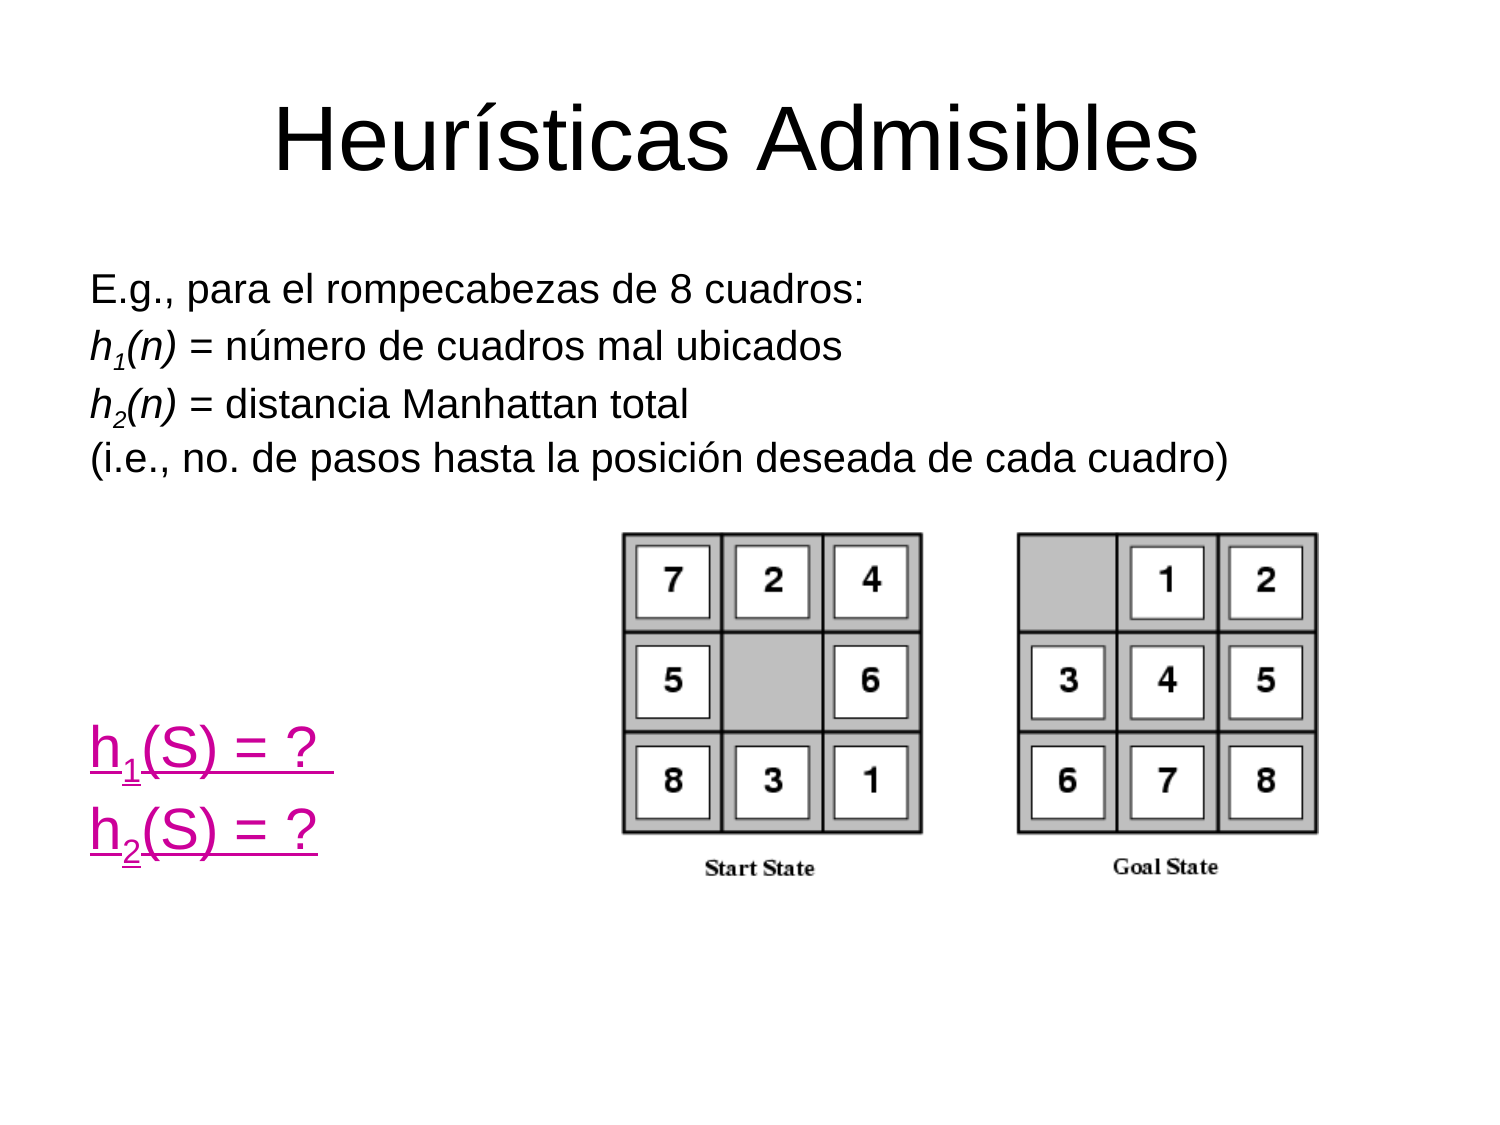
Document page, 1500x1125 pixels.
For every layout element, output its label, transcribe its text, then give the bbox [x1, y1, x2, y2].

title Heurísticas Admisibles [75, 45, 1426, 233]
picture [620, 531, 1319, 887]
list E.g., para el rompecabezas de 8 cuadros: h1(n) = número de cuadros mal ubicados h2(n) = distancia Manhattan total (i.e., no. de pasos hasta la posición deseada de cada cuadro) h1(S) = ? h2(S) = ? [75, 262, 1426, 1006]
